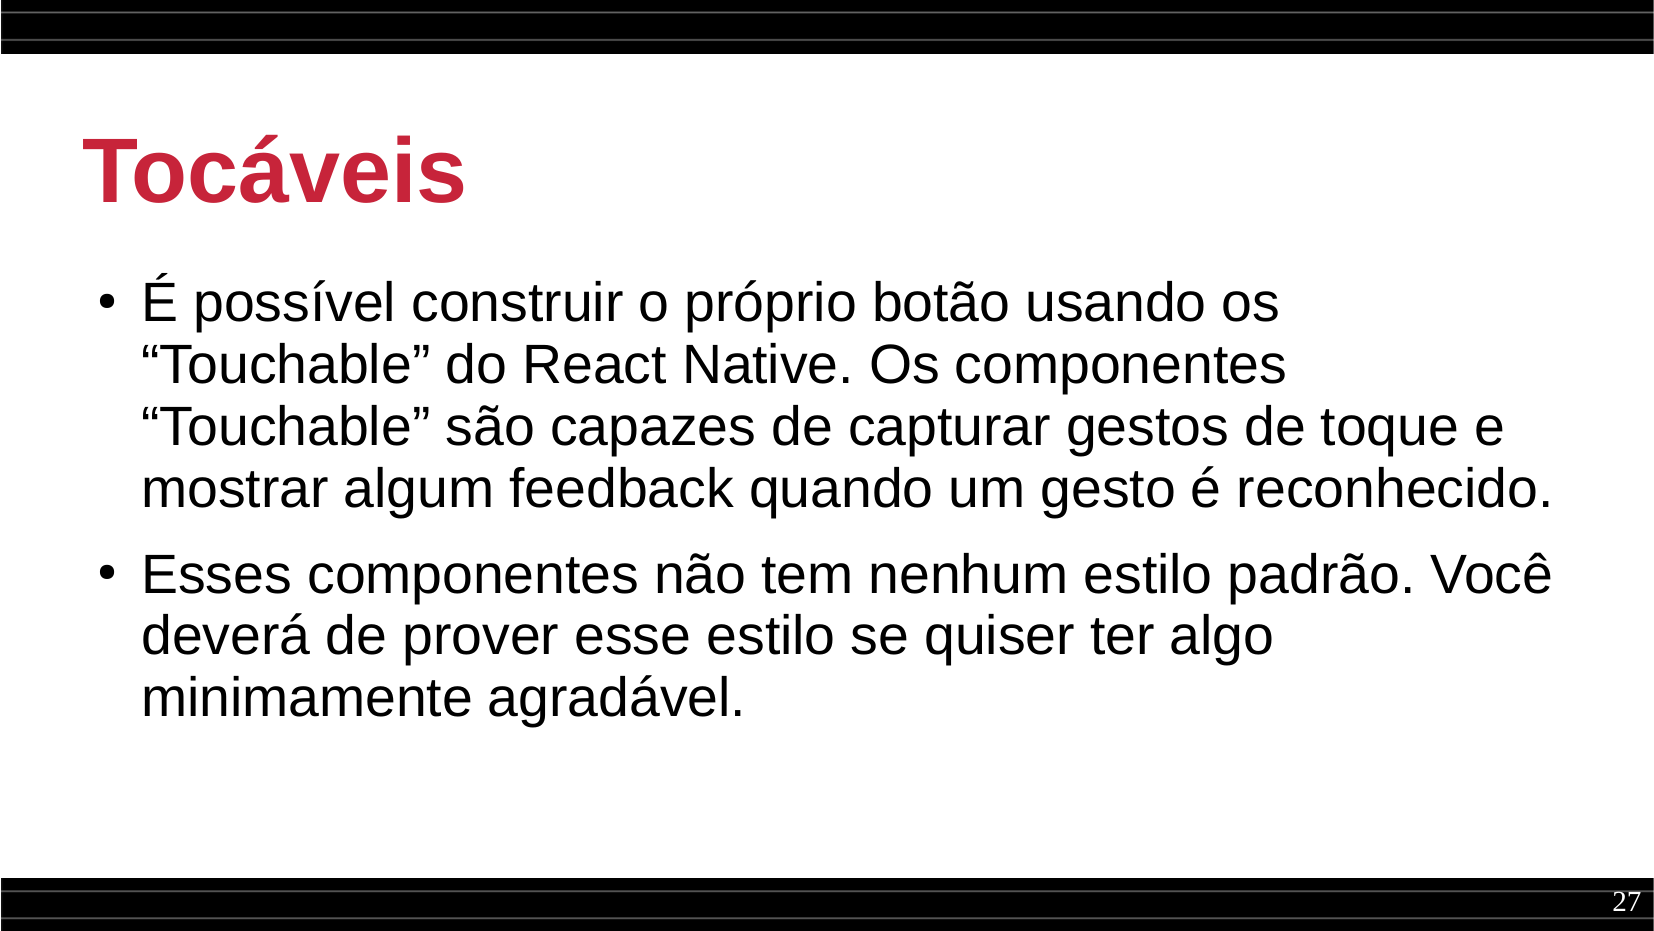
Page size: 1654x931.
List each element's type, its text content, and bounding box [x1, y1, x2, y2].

title Tocáveis [82, 92, 1571, 249]
picture [1, 0, 1654, 54]
picture [1, 878, 1654, 931]
list É possível construir o próprio botão usando os “Touchable” do React Native. Os componentes “Touchable” são capazes de capturar gestos de toque e mostrar algum feedback quando um gesto é reconhecido. Esses componentes não tem nenhum estilo padrão. Você deverá de prover esse estilo se quiser ter algo minimamente agradável. [82, 271, 1571, 758]
